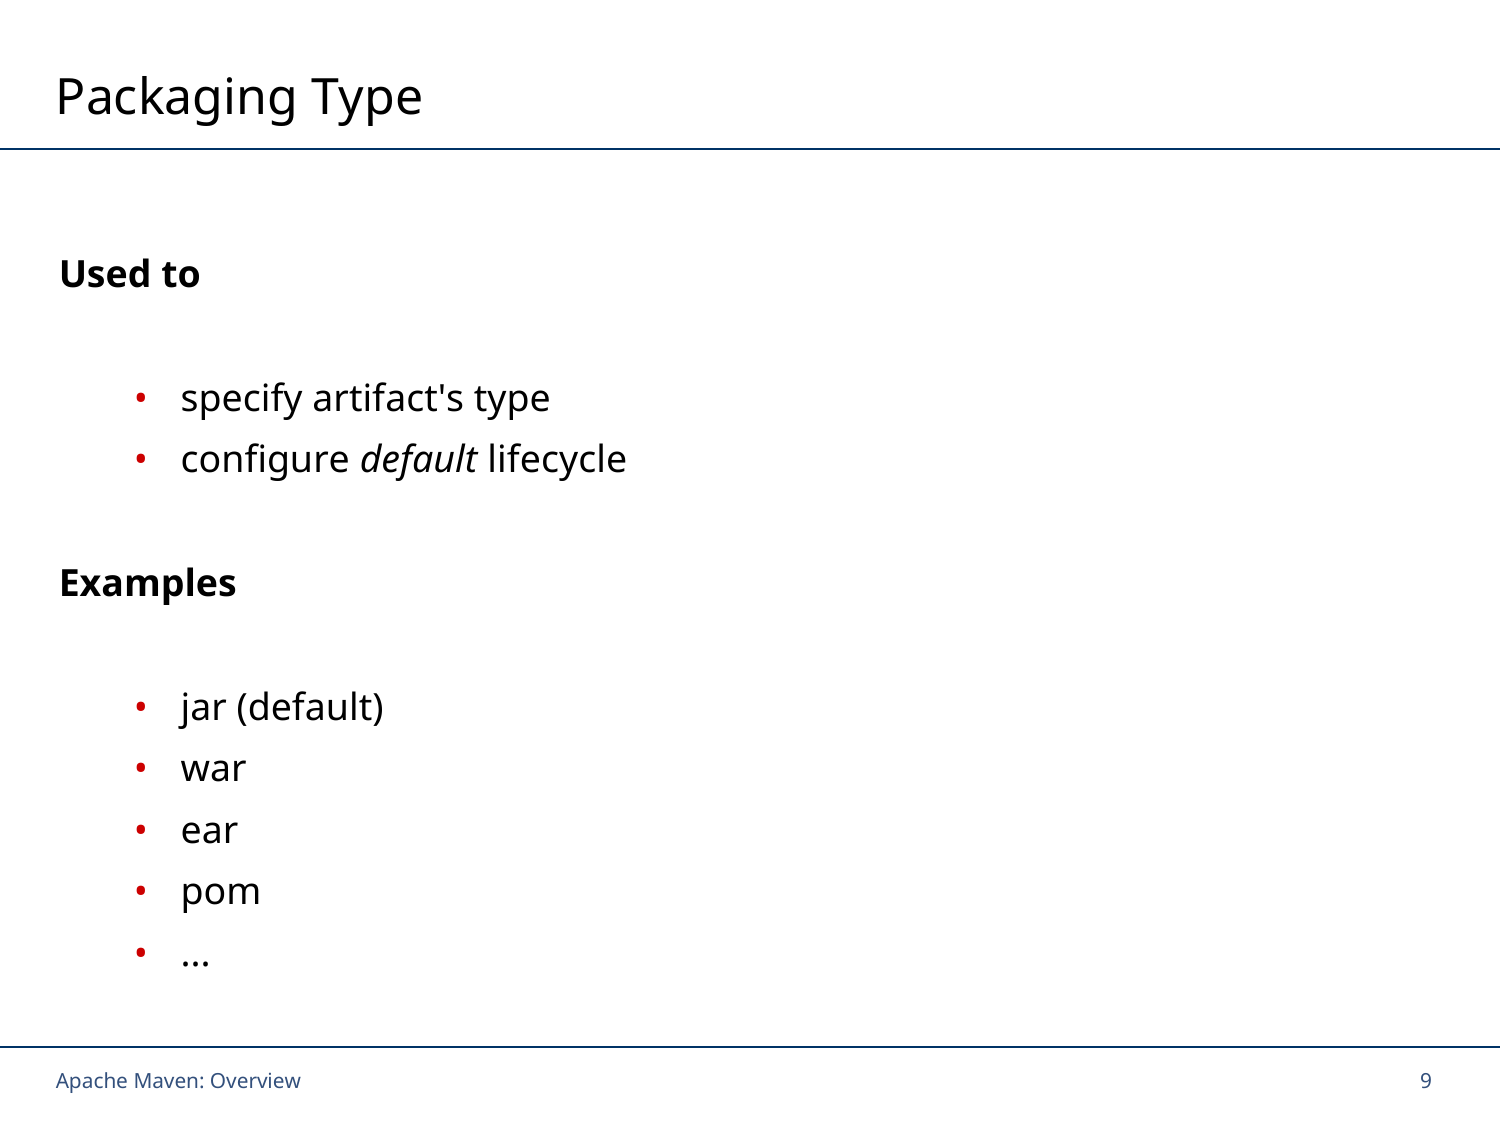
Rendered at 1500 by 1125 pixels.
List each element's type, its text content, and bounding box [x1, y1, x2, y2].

title Packaging Type [41, 0, 1016, 138]
list Used to specify artifact's type configure default lifecycle Examples jar (default) war ear pom ... [44, 177, 1450, 1040]
